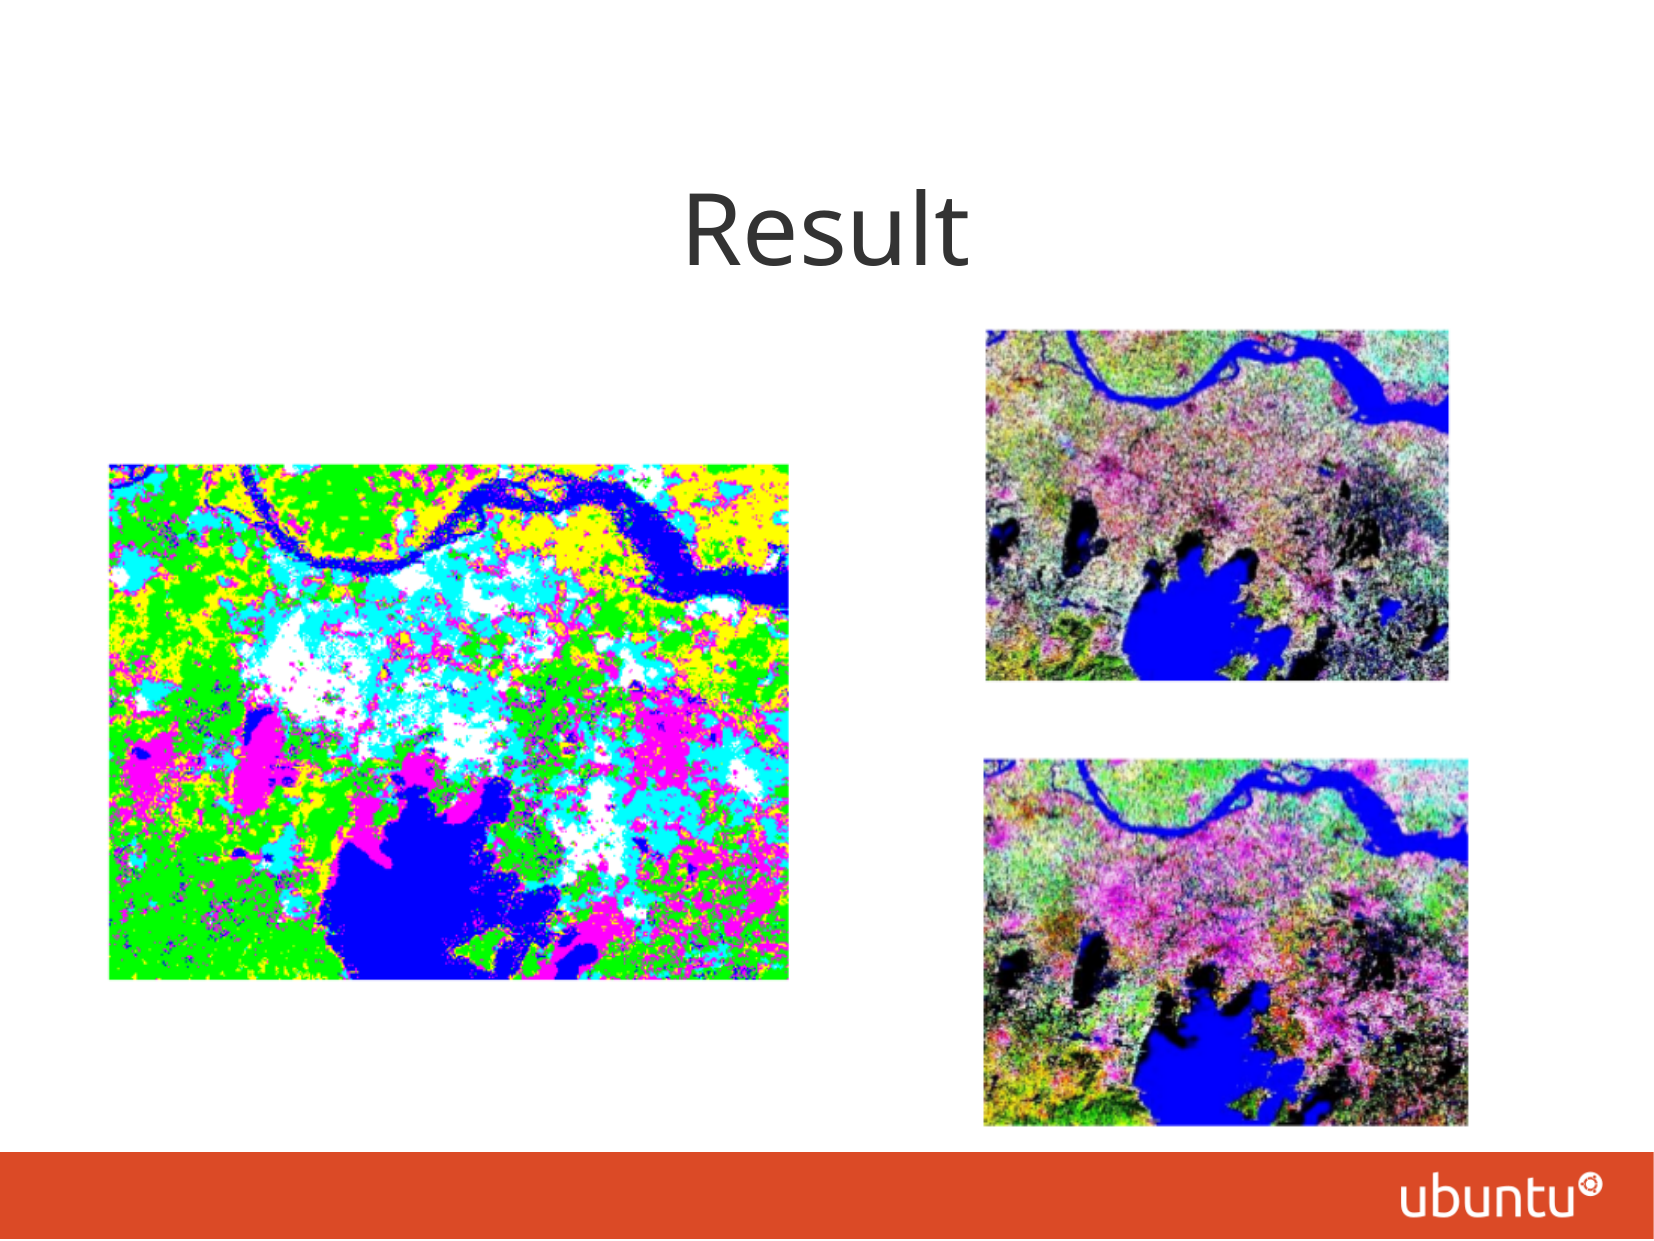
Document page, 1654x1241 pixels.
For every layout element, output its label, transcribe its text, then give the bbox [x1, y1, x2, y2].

title Result [56, 122, 1596, 346]
picture [75, 447, 813, 1001]
picture [962, 314, 1466, 706]
picture [0, 1152, 1654, 1239]
picture [965, 749, 1482, 1141]
